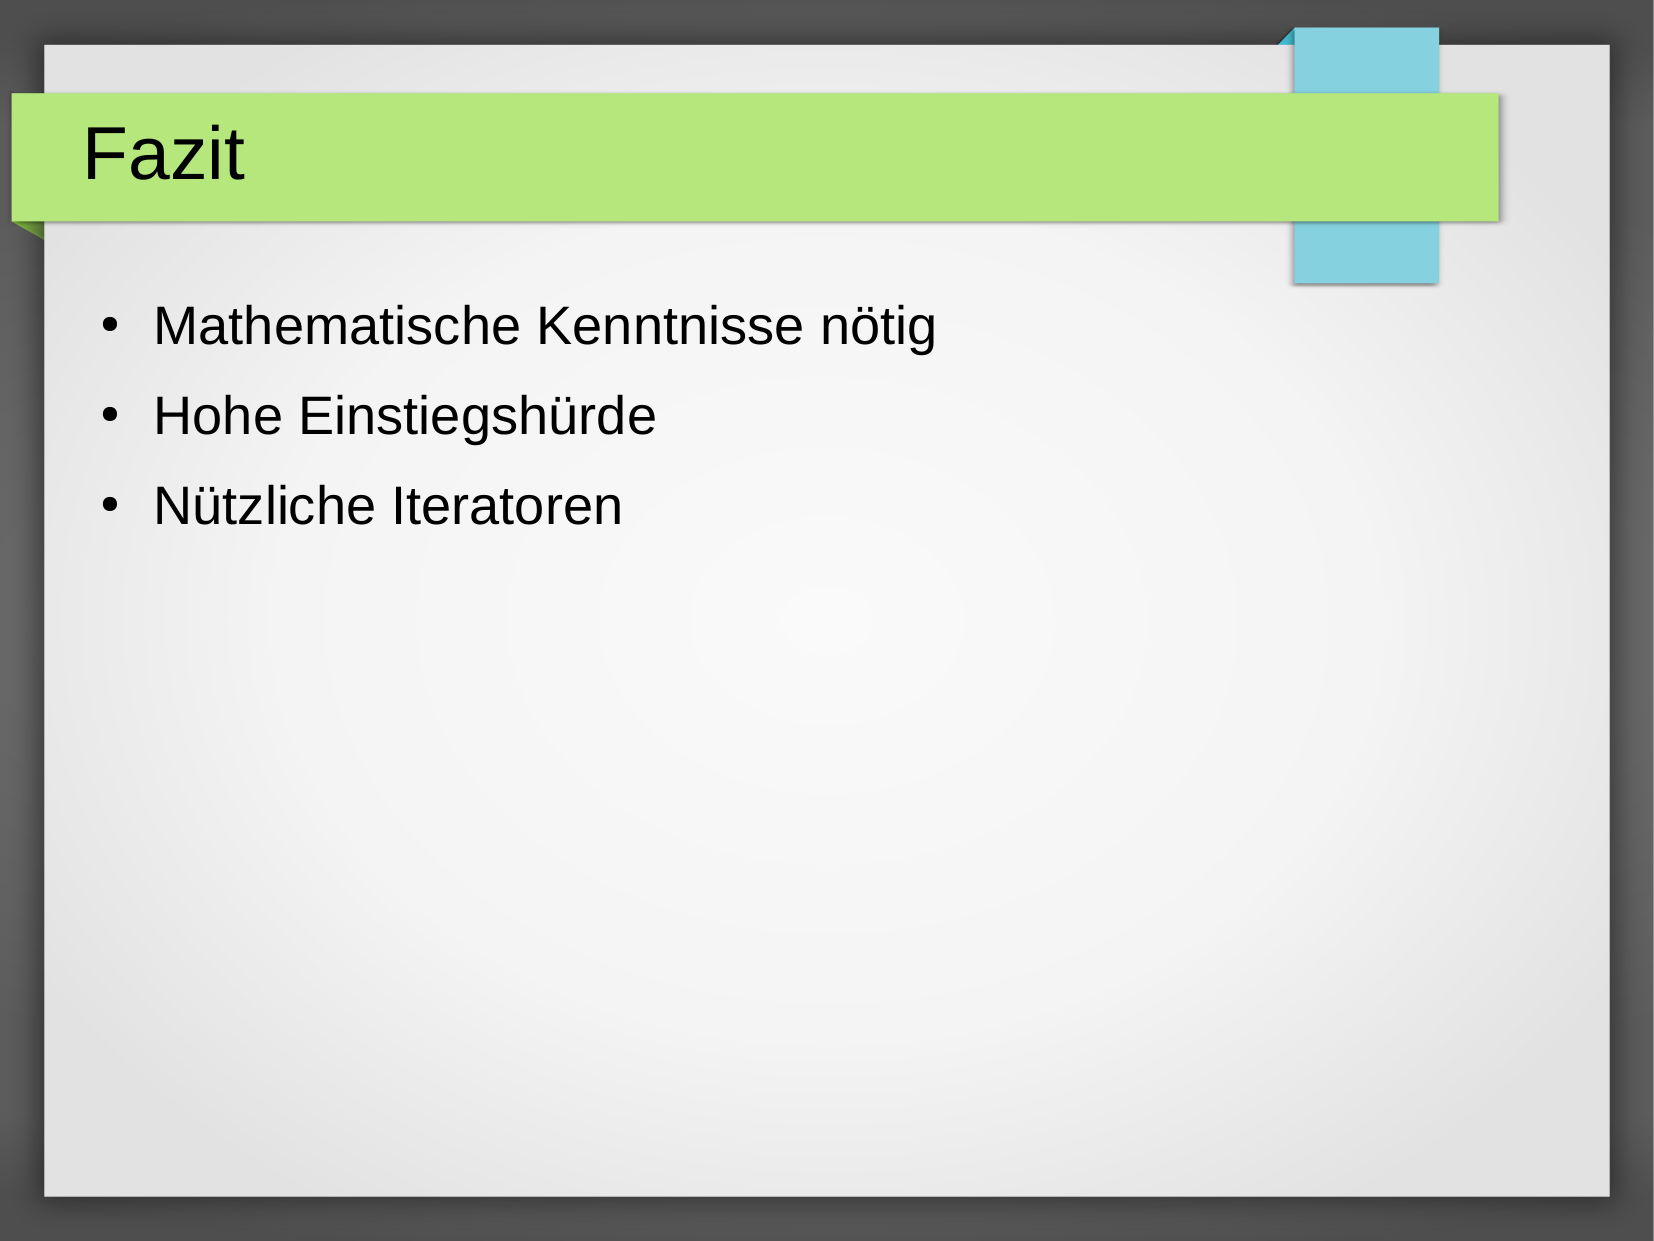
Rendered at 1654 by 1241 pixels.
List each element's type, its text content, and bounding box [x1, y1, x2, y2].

picture [0, 0, 1654, 1241]
list Mathematische Kenntnisse nötig Hohe Einstiegshürde Nützliche Iteratoren [82, 295, 1571, 1015]
title Fazit [82, 94, 1264, 213]
